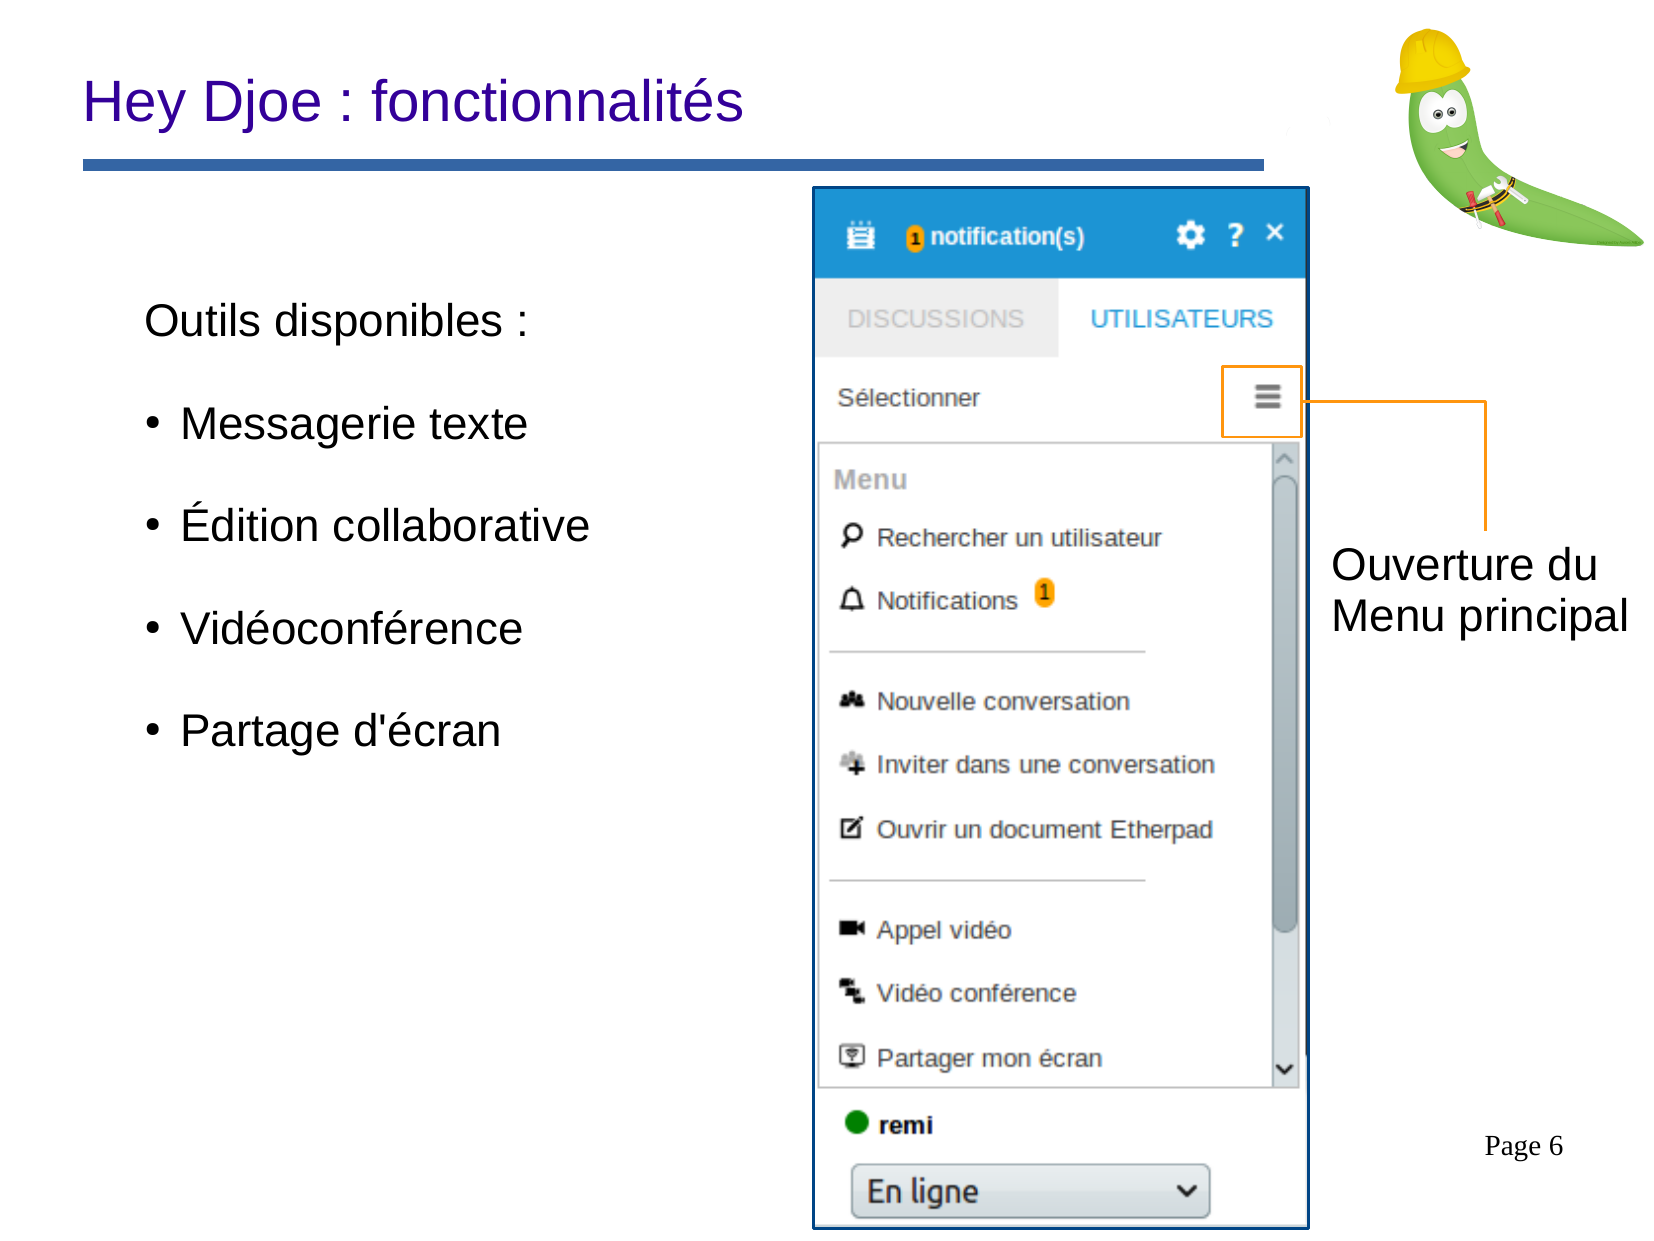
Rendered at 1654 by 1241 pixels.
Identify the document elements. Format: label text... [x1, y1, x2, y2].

picture [1286, 23, 1647, 248]
picture [1224, 368, 1300, 436]
picture [814, 188, 1308, 1227]
title Hey Djoe : fonctionnalités [82, 49, 1264, 154]
text_box Outils disponibles : Messagerie texte Édition collaborative Vidéoconférence Partage d'écran [129, 287, 812, 816]
text_box Ouverture du Menu principal [1316, 531, 1654, 681]
